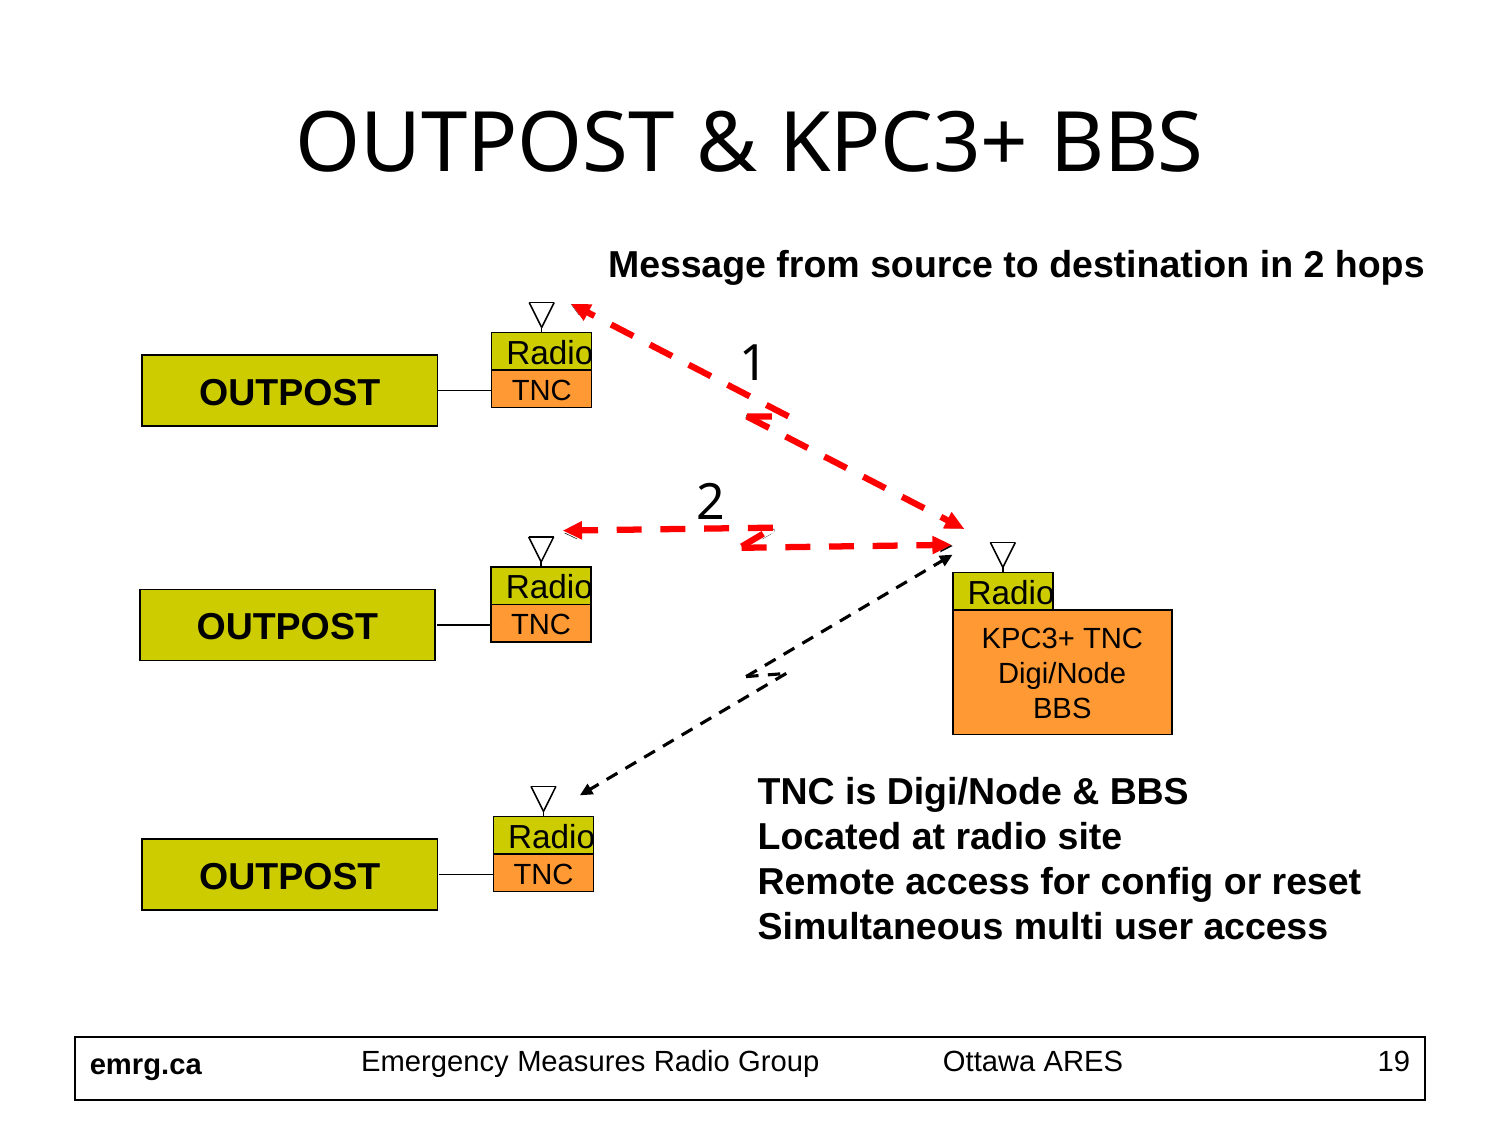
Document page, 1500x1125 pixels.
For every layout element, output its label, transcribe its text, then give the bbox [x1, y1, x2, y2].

text_box 2 [682, 461, 741, 525]
text_box 1 [724, 322, 783, 399]
text_box TNC is Digi/Node & BBS Located at radio site Remote access for config or reset Simultaneous multi user access [742, 759, 1439, 956]
text_box Radio [491, 332, 592, 370]
text_box Radio [493, 816, 594, 854]
text_box 1 [724, 389, 742, 399]
text_box TNC [491, 605, 592, 642]
title OUTPOST & KPC3+ BBS [75, 45, 1426, 233]
text_box Radio [1040, 588, 1050, 602]
text_box Radio [491, 566, 592, 605]
text_box KPC3+ TNC Digi/Node BBS [952, 609, 1172, 735]
text_box Radio [952, 572, 1053, 610]
text_box Message from source to destination in 2 hops [593, 232, 1442, 293]
text_box OUTPOST [142, 355, 438, 426]
text_box OUTPOST [142, 839, 438, 910]
text_box TNC [493, 854, 594, 892]
text_box TNC [491, 370, 592, 408]
text_box OUTPOST [139, 589, 436, 661]
